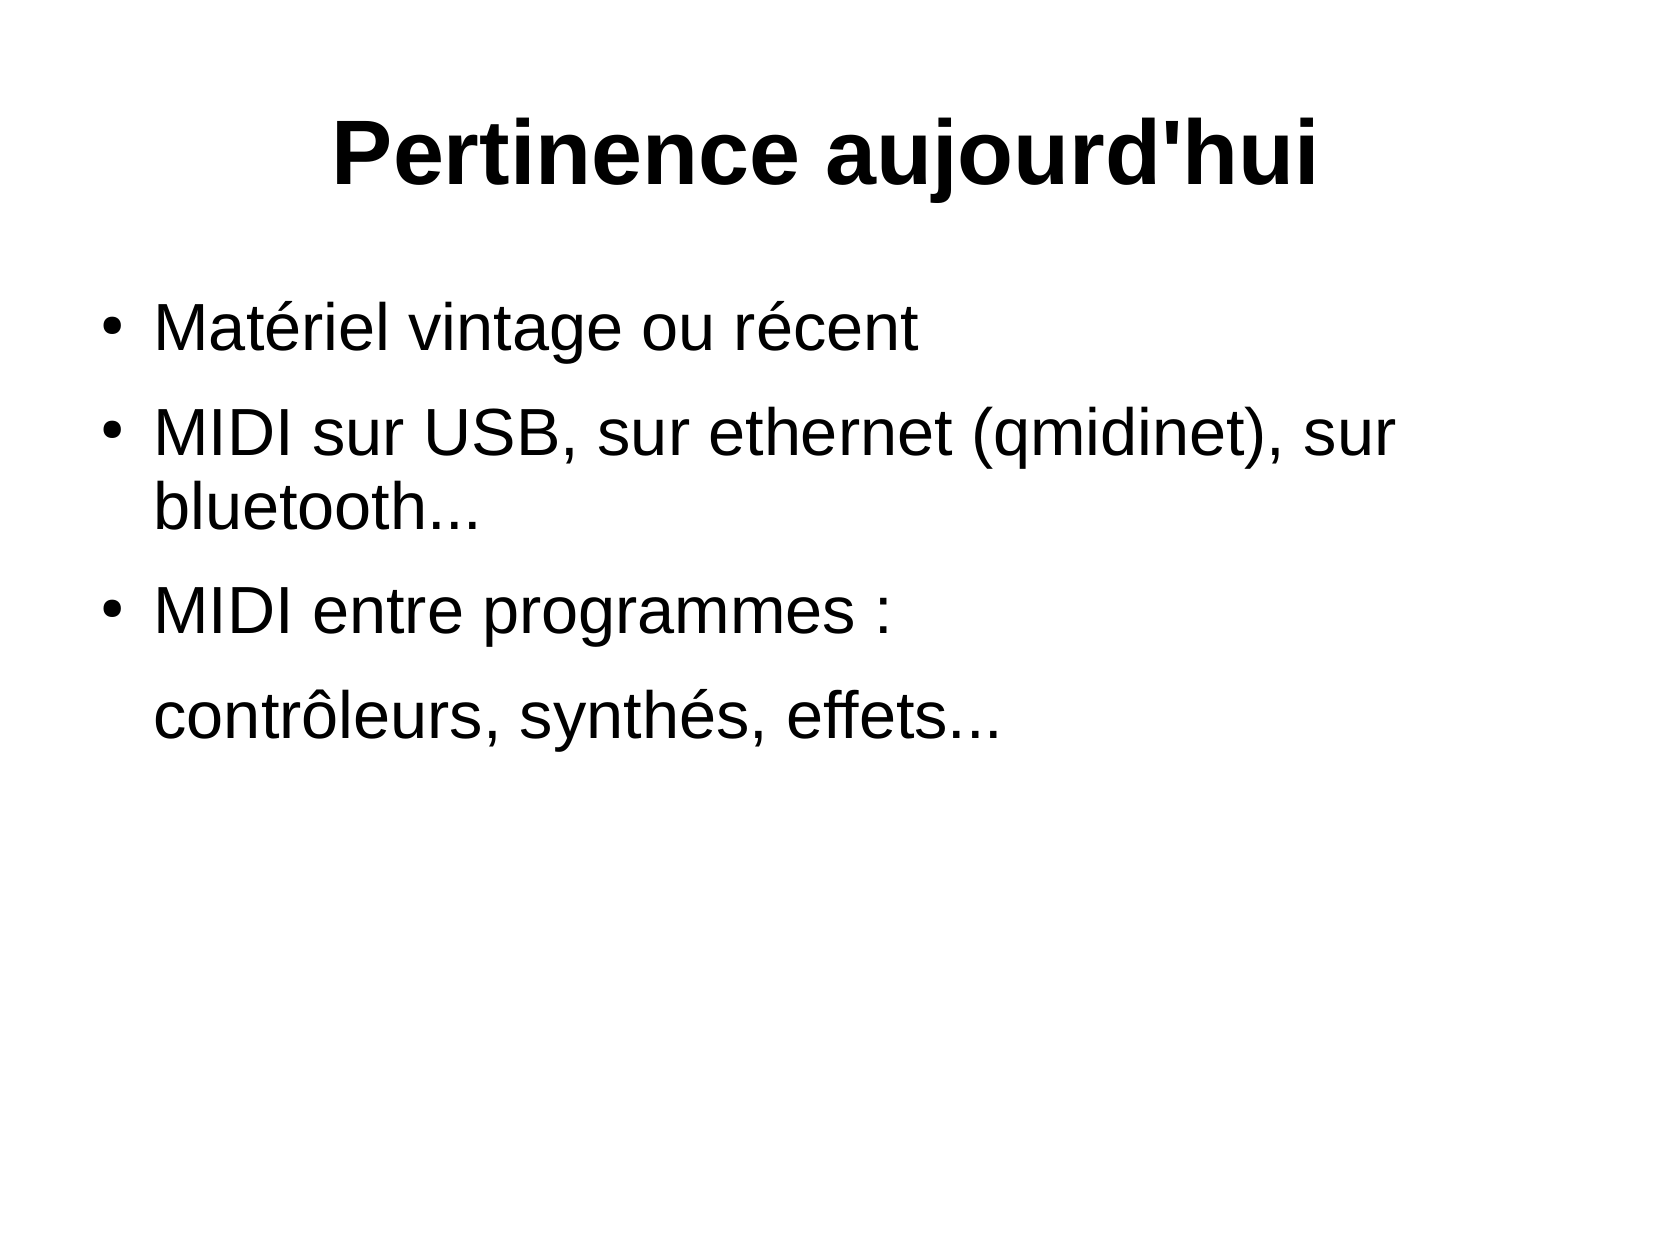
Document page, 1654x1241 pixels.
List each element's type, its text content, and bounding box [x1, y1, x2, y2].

list Matériel vintage ou récent MIDI sur USB, sur ethernet (qmidinet), sur bluetooth... MIDI entre programmes : contrôleurs, synthés, effets... [82, 290, 1571, 1010]
title Pertinence aujourd'hui [82, 49, 1571, 257]
